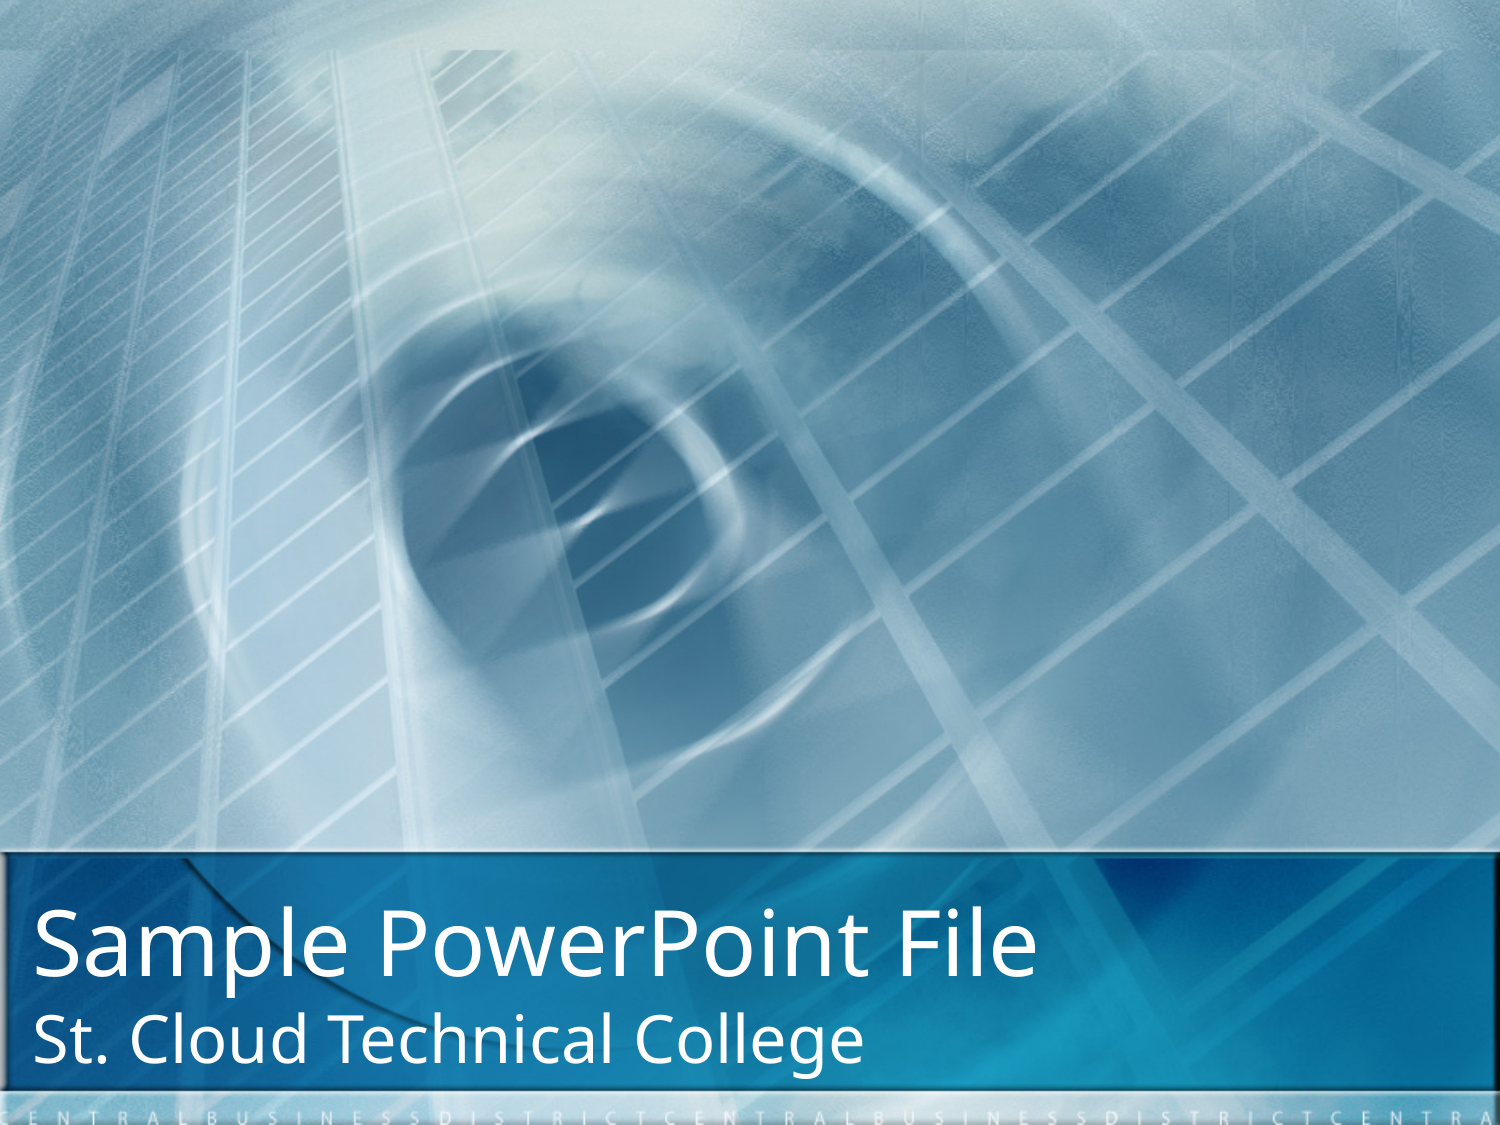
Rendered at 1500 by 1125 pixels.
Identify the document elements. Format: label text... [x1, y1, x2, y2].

title Sample PowerPoint File [24, 852, 1250, 1003]
picture [0, 0, 1500, 1125]
list St. Cloud Technical College [24, 989, 1075, 1113]
